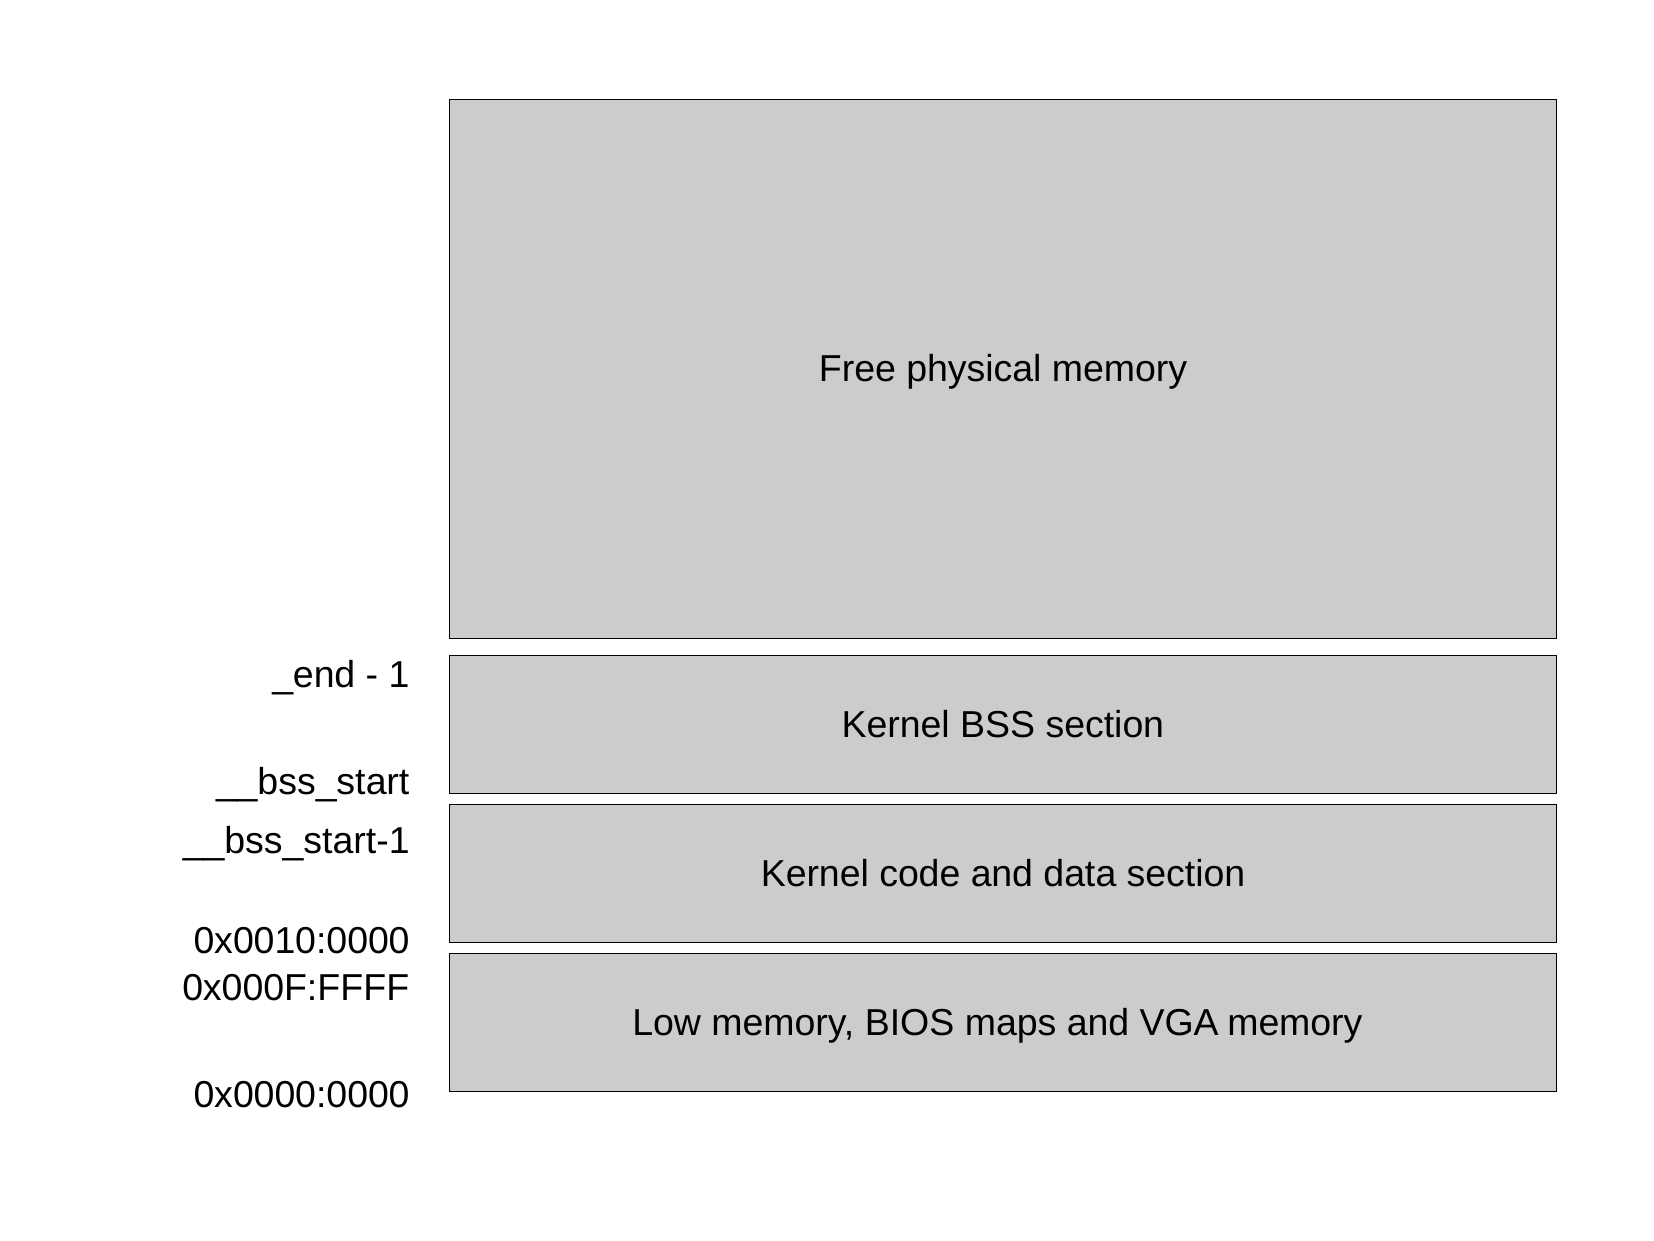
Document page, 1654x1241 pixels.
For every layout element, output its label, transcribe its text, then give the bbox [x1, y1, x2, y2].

text_box Kernel code and data section [449, 804, 1557, 943]
text_box 0x0010:0000 [46, 912, 425, 970]
text_box Kernel BSS section [449, 655, 1557, 794]
text_box 0x000F:FFFF [46, 970, 425, 1017]
text_box 0x0000:0000 [46, 1065, 425, 1123]
text_box __bss_start-1 [46, 811, 425, 869]
text_box _end - 1 [46, 646, 425, 704]
text_box Low memory, BIOS maps and VGA memory [449, 953, 1557, 1092]
text_box Free physical memory [449, 99, 1557, 639]
text_box __bss_start [46, 752, 425, 810]
